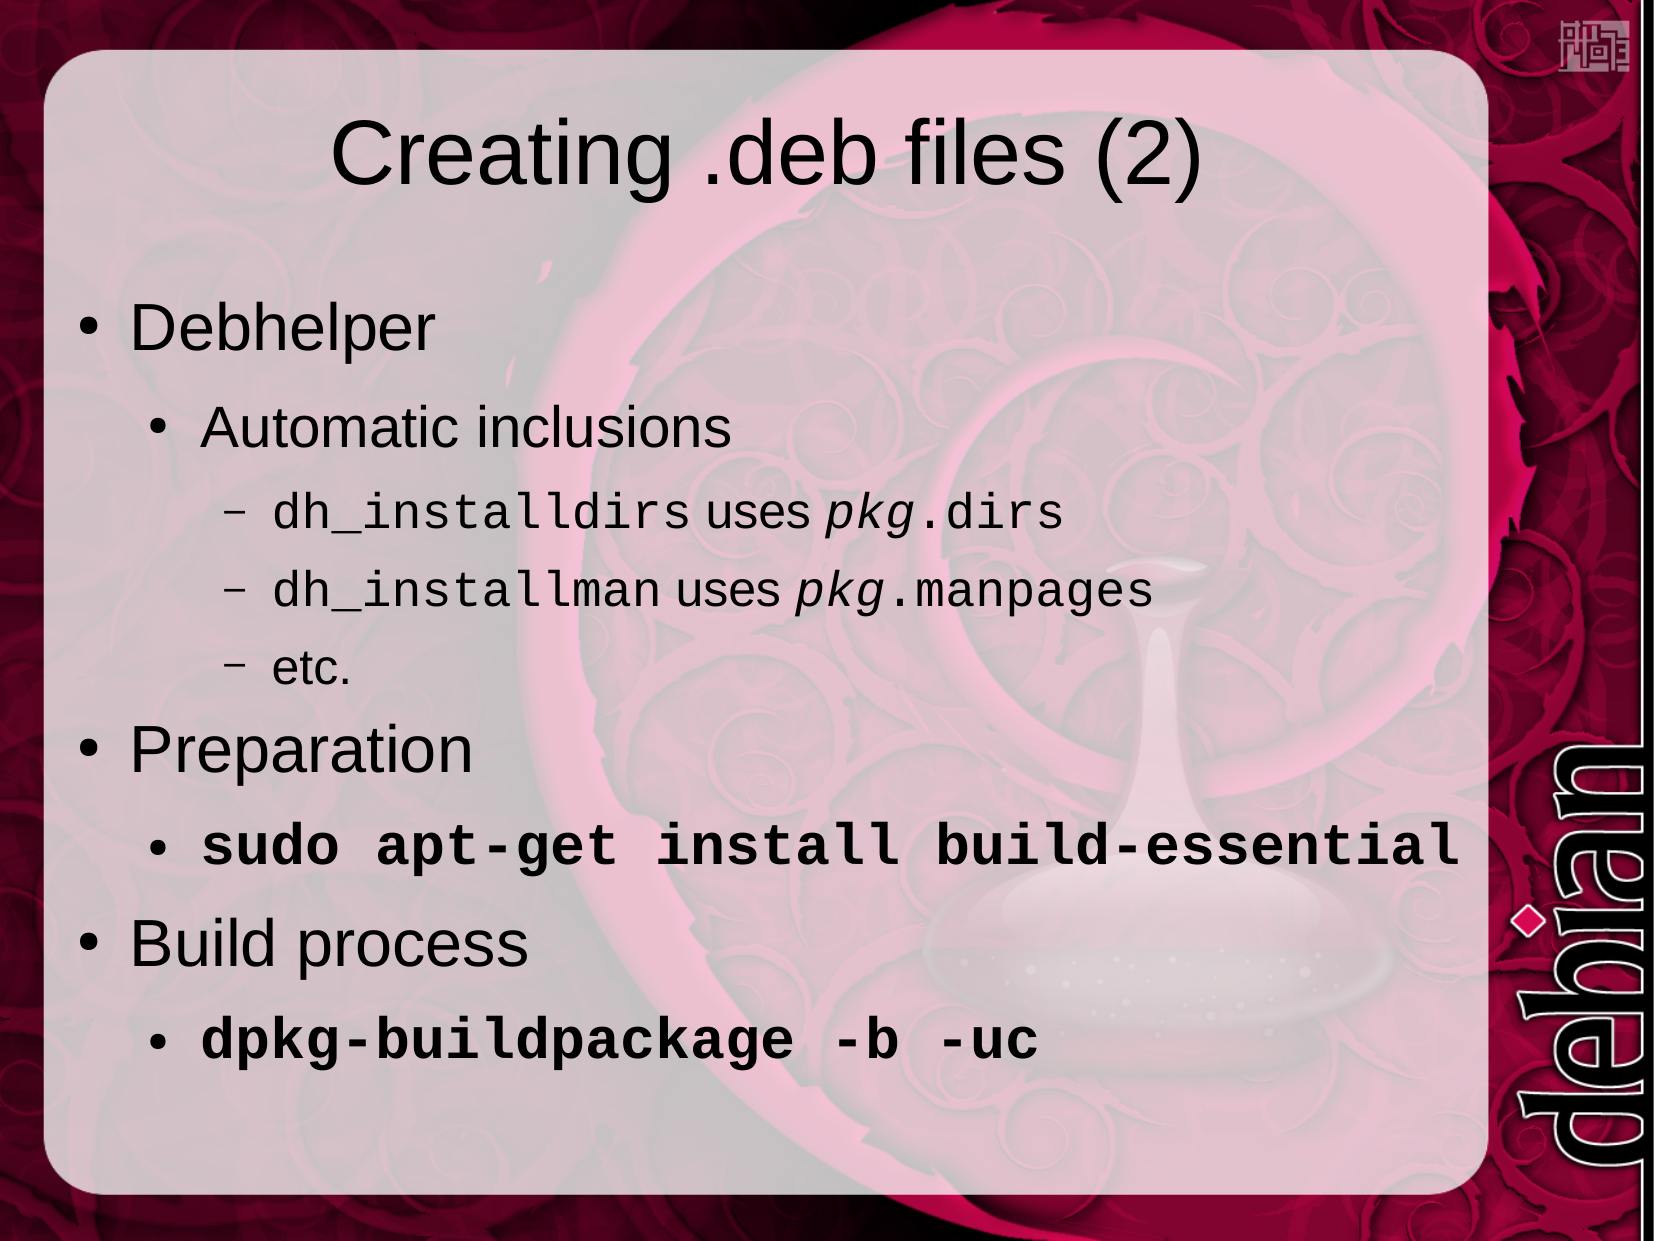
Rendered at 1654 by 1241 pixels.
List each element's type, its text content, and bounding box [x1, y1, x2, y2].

list Debhelper Automatic inclusions dh_installdirs uses pkg.dirs dh_installman uses pkg.manpages etc. Preparation sudo apt-get install build-essential Build process dpkg-buildpackage -b -uc [59, 290, 1477, 1170]
picture [0, 0, 1654, 1241]
title Creating .deb files (2) [59, 49, 1477, 257]
